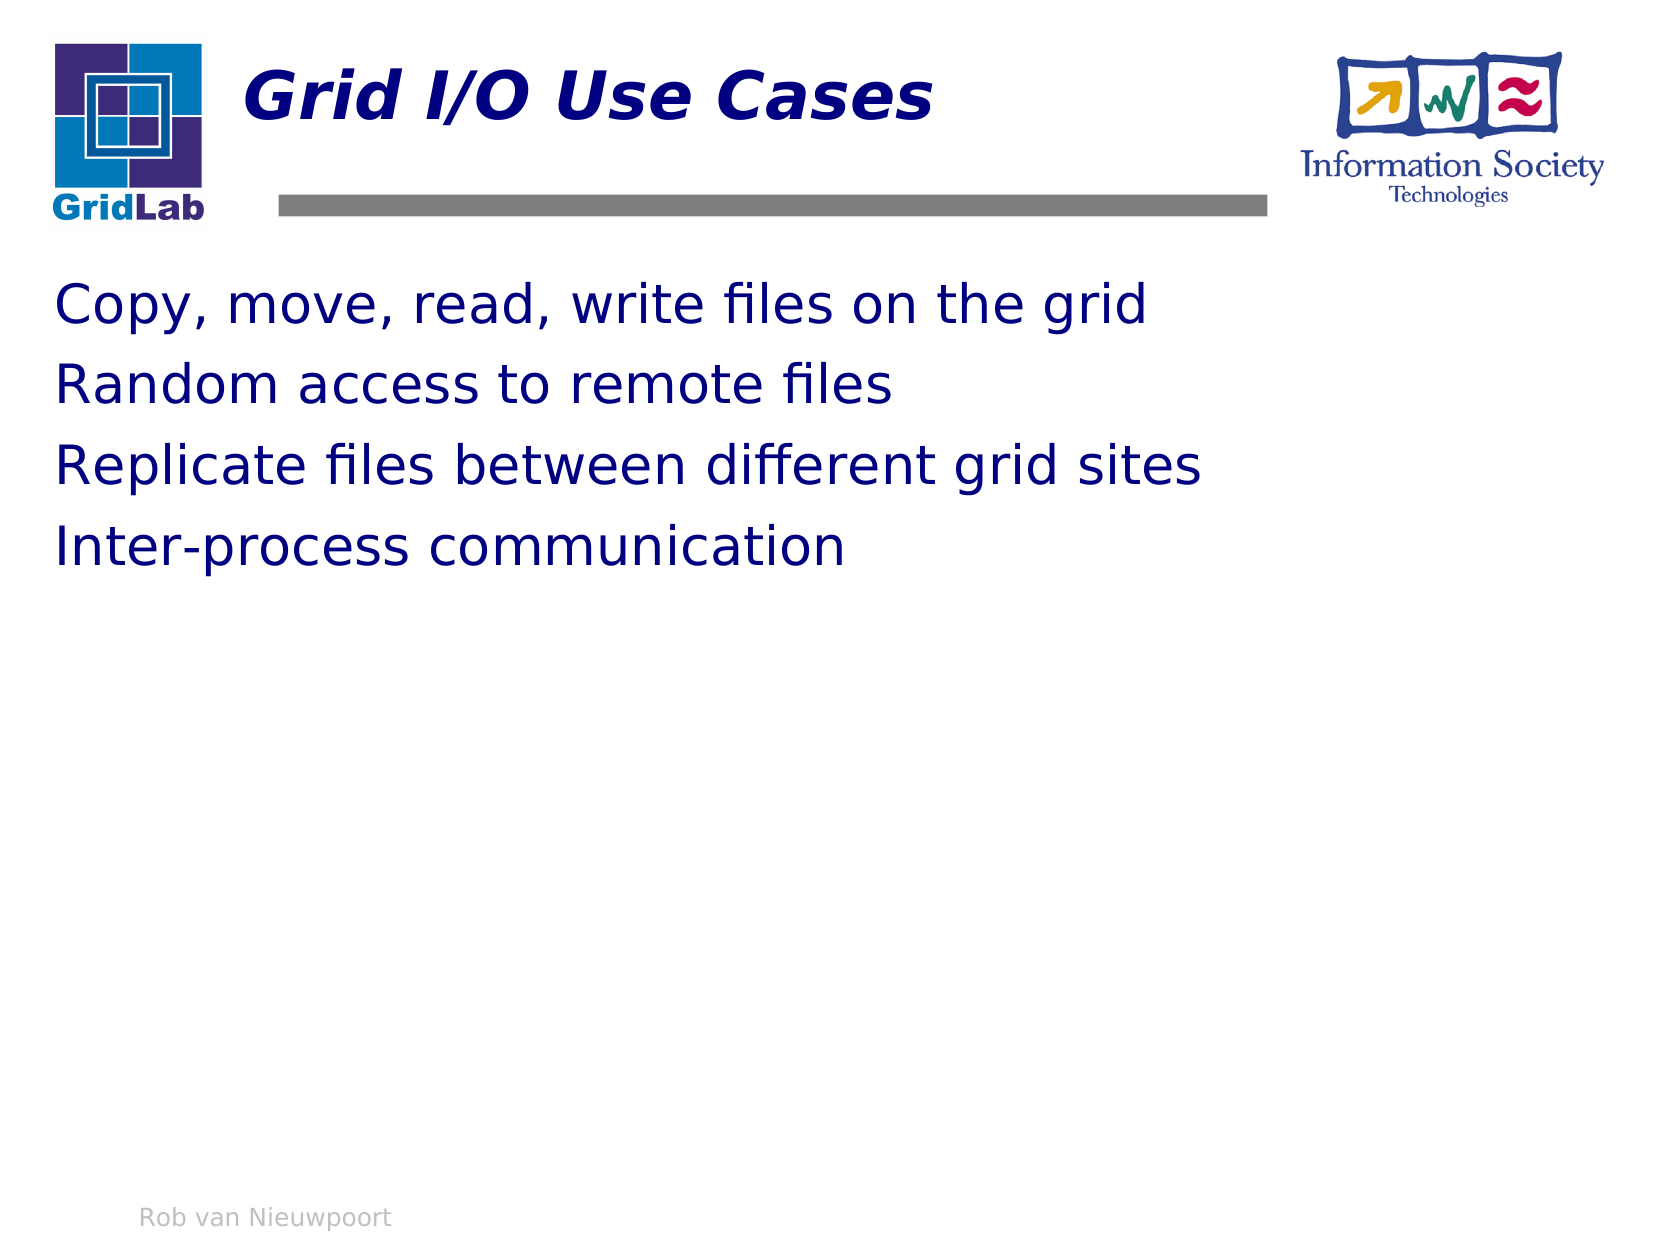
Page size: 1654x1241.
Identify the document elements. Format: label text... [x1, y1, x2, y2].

list Copy, move, read, write files on the grid Random access to remote files Replicate files between different grid sites Inter-process communication [55, 268, 1599, 1125]
picture [45, 34, 211, 230]
picture [1293, 34, 1611, 214]
title Grid I/O Use Cases [243, 0, 1280, 187]
